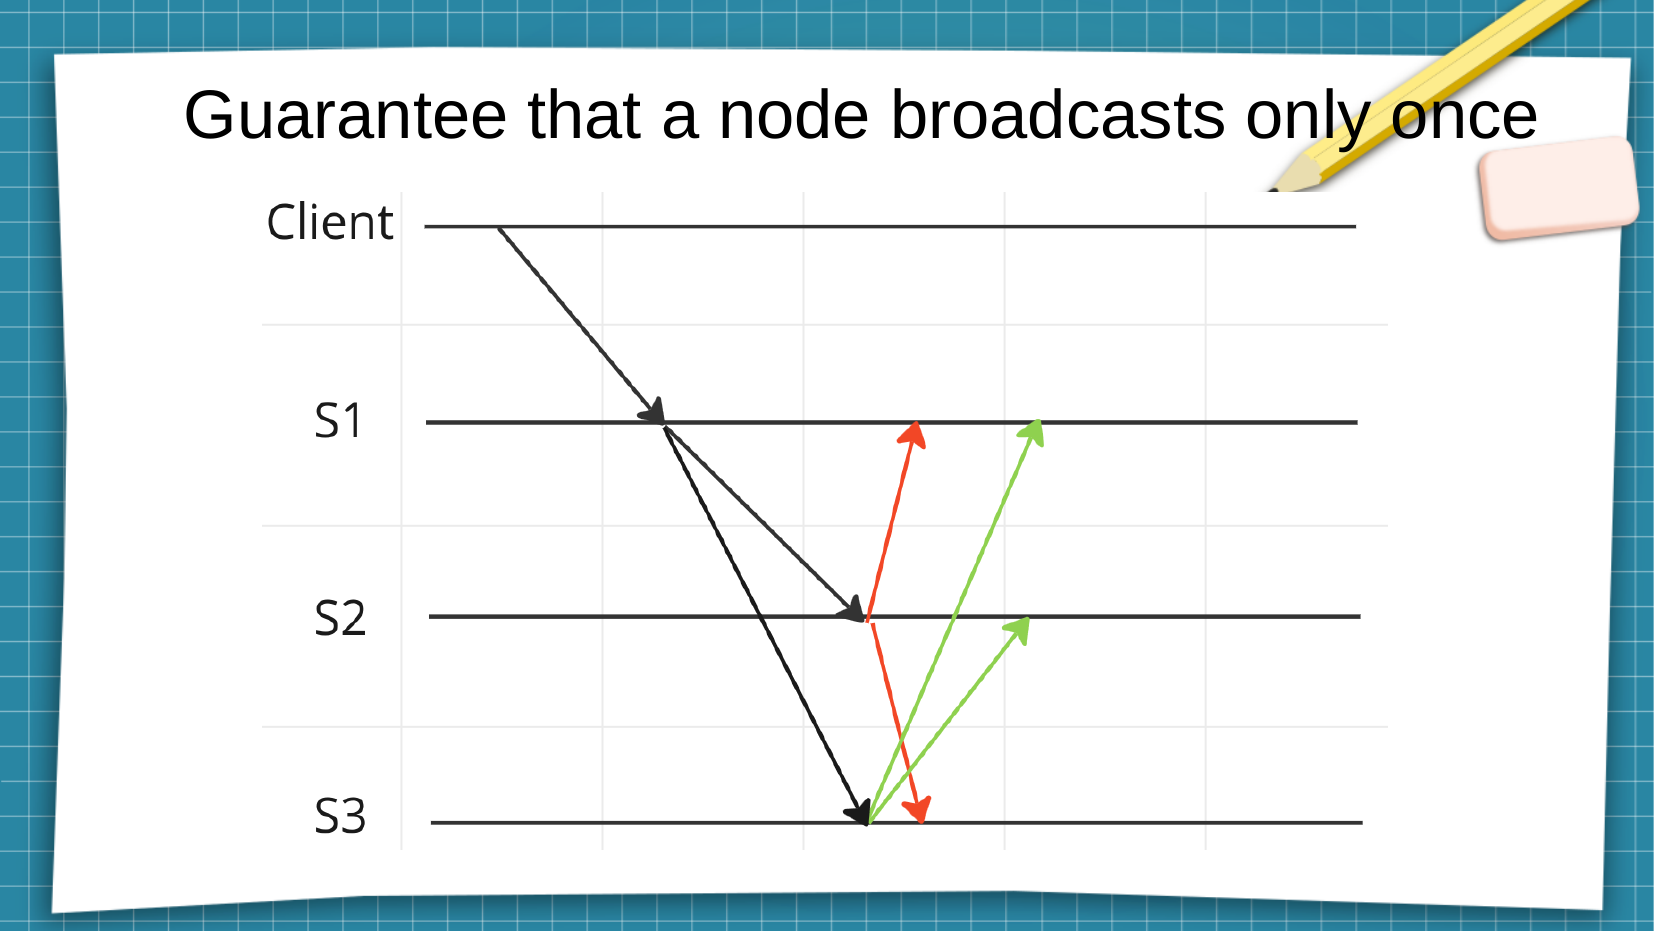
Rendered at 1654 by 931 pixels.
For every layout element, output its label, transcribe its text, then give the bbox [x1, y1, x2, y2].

picture [0, 0, 1654, 931]
title Guarantee that a node broadcasts only once [82, 37, 1571, 193]
